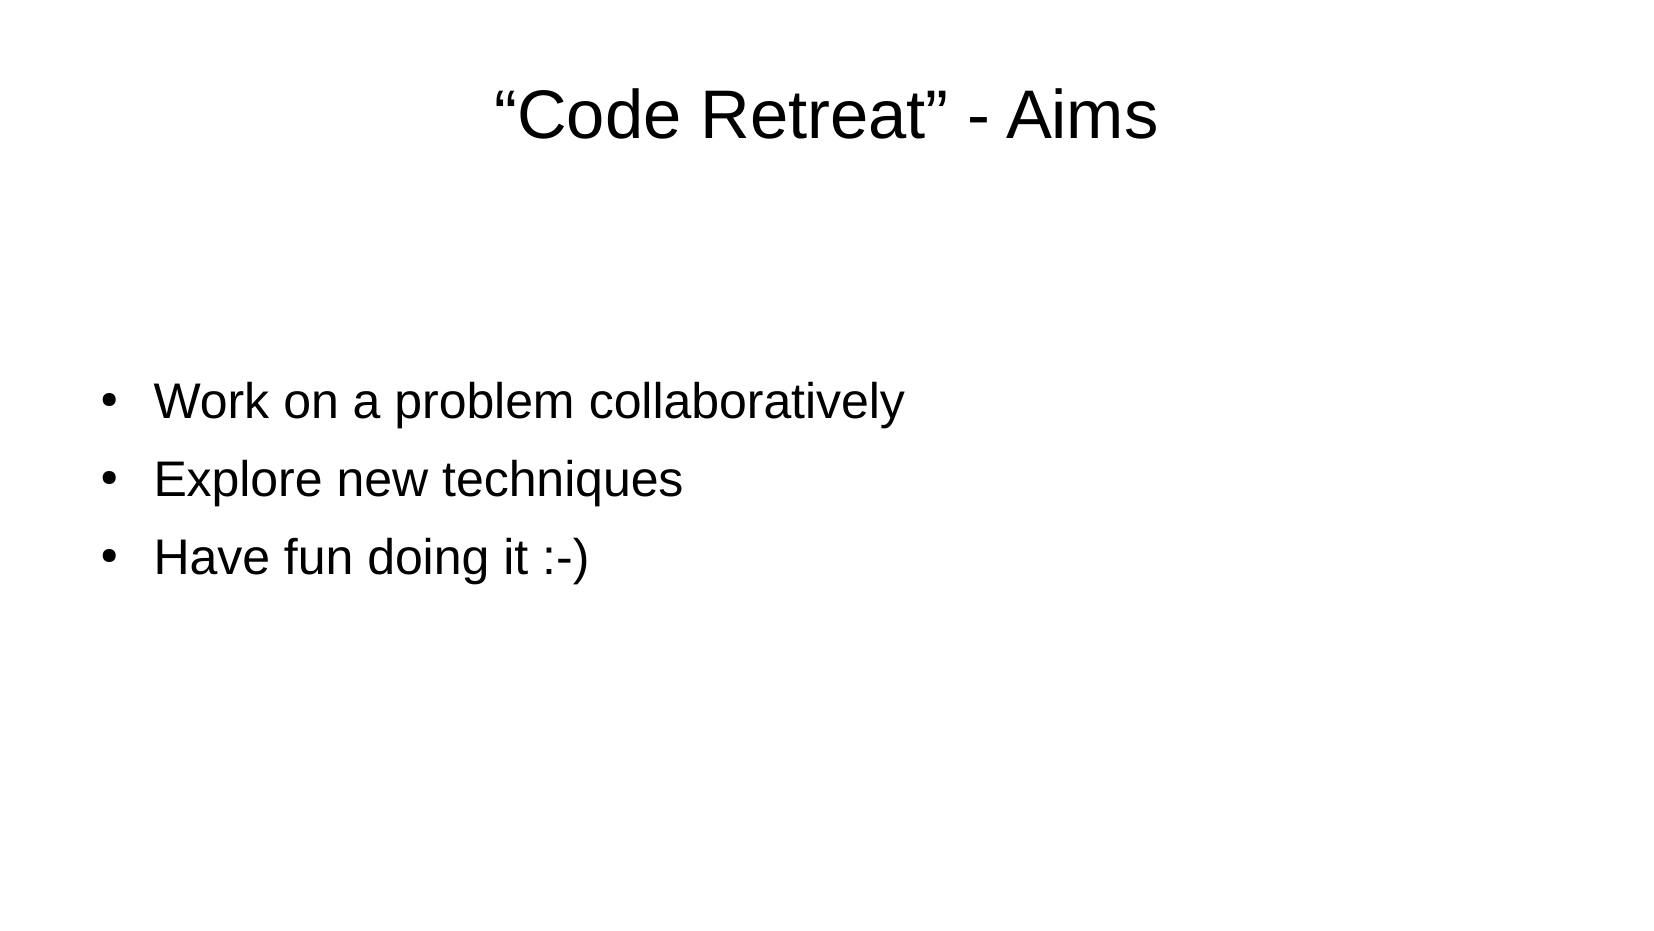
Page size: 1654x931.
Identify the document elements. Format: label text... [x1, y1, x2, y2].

list Work on a problem collaboratively Explore new techniques Have fun doing it :-) [82, 217, 1571, 757]
title “Code Retreat” - Aims [82, 37, 1571, 193]
